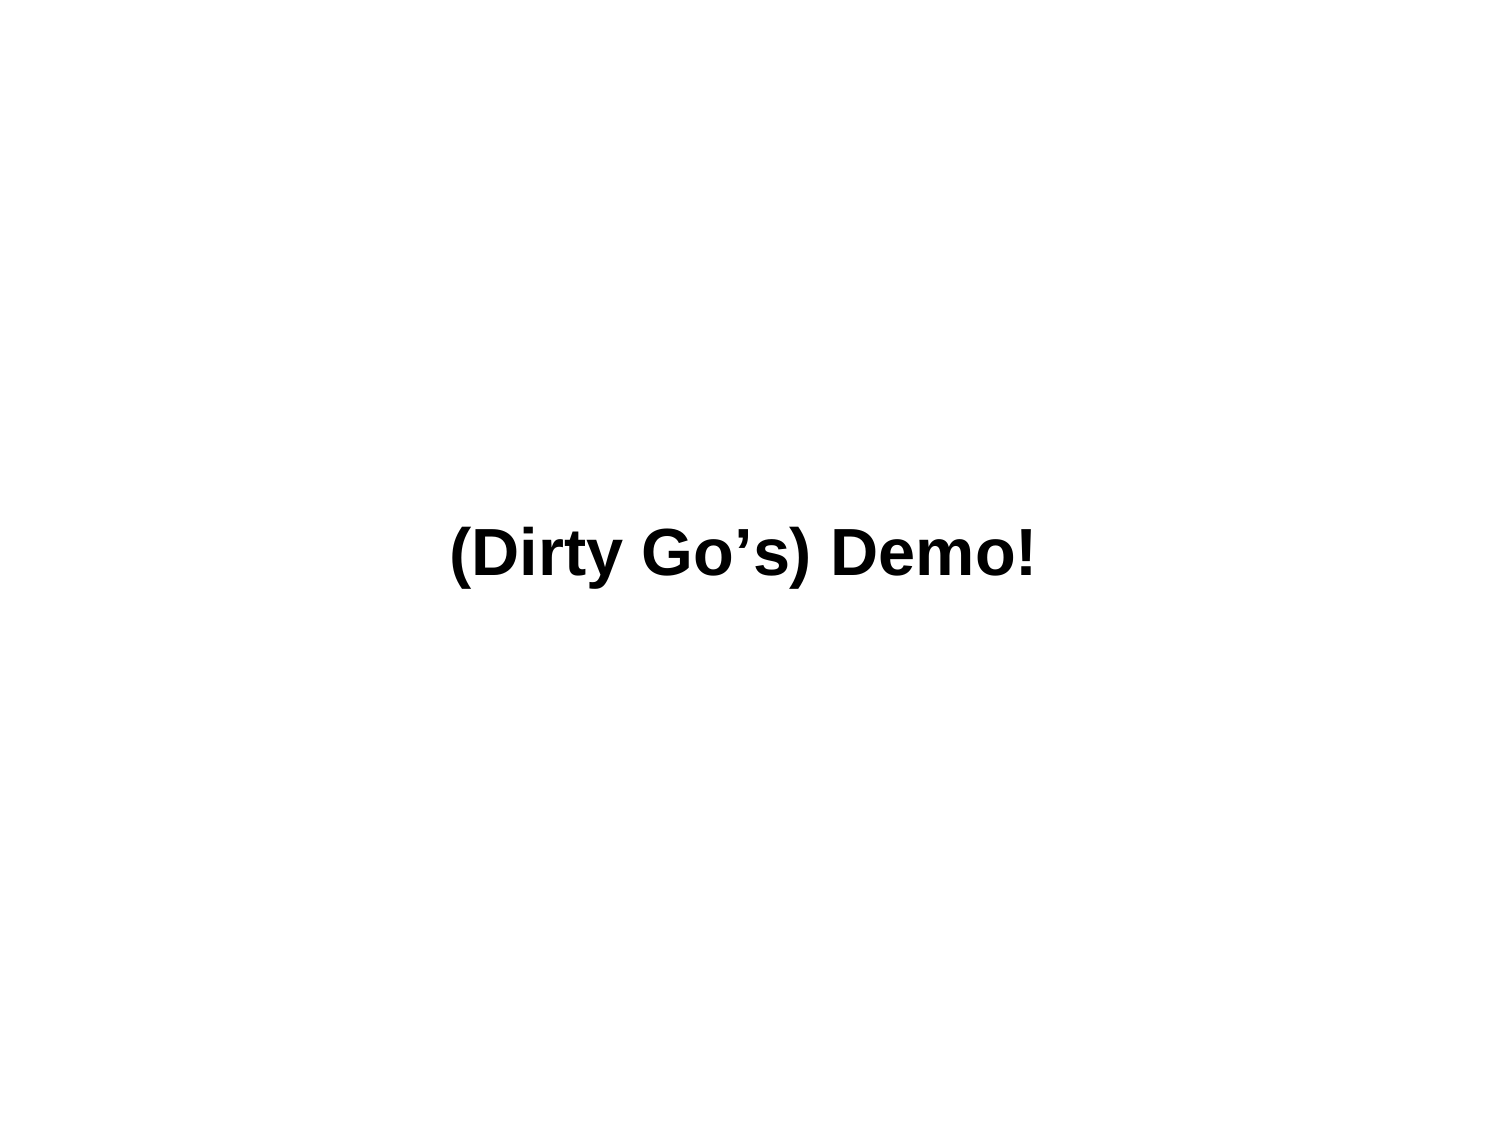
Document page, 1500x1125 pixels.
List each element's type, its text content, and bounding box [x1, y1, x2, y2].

title (Dirty Go’s) Demo! [434, 502, 1245, 598]
